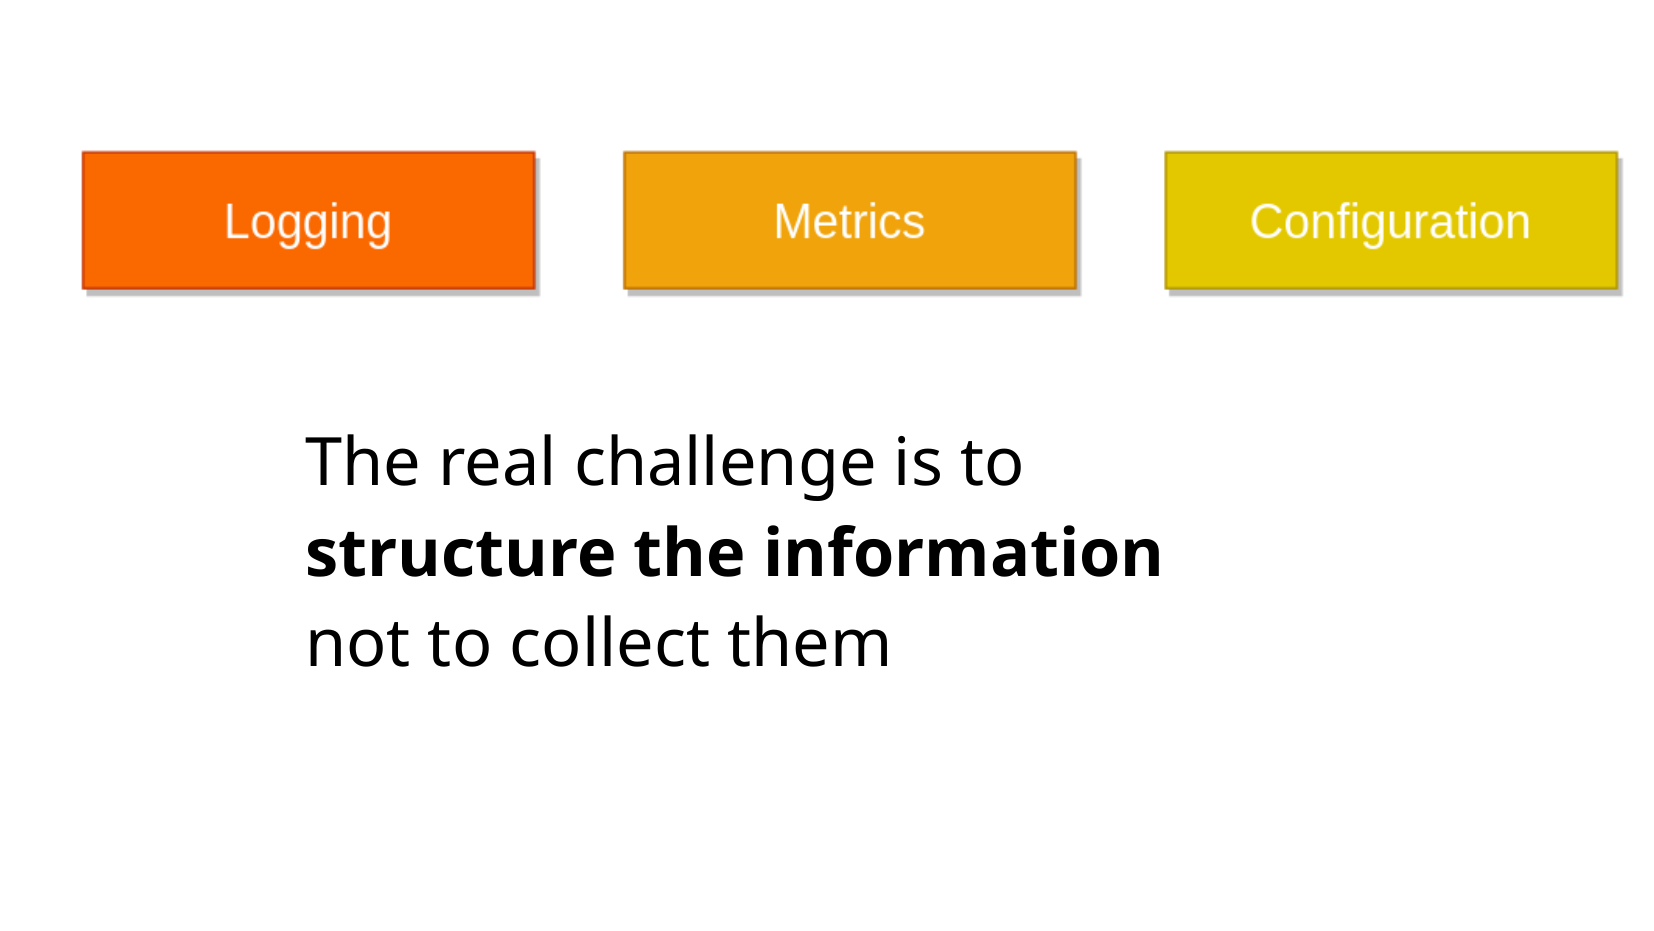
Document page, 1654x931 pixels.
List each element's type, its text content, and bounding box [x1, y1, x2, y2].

picture [12, 104, 1654, 329]
list The real challenge is to structure the information not to collect them [305, 414, 1654, 780]
